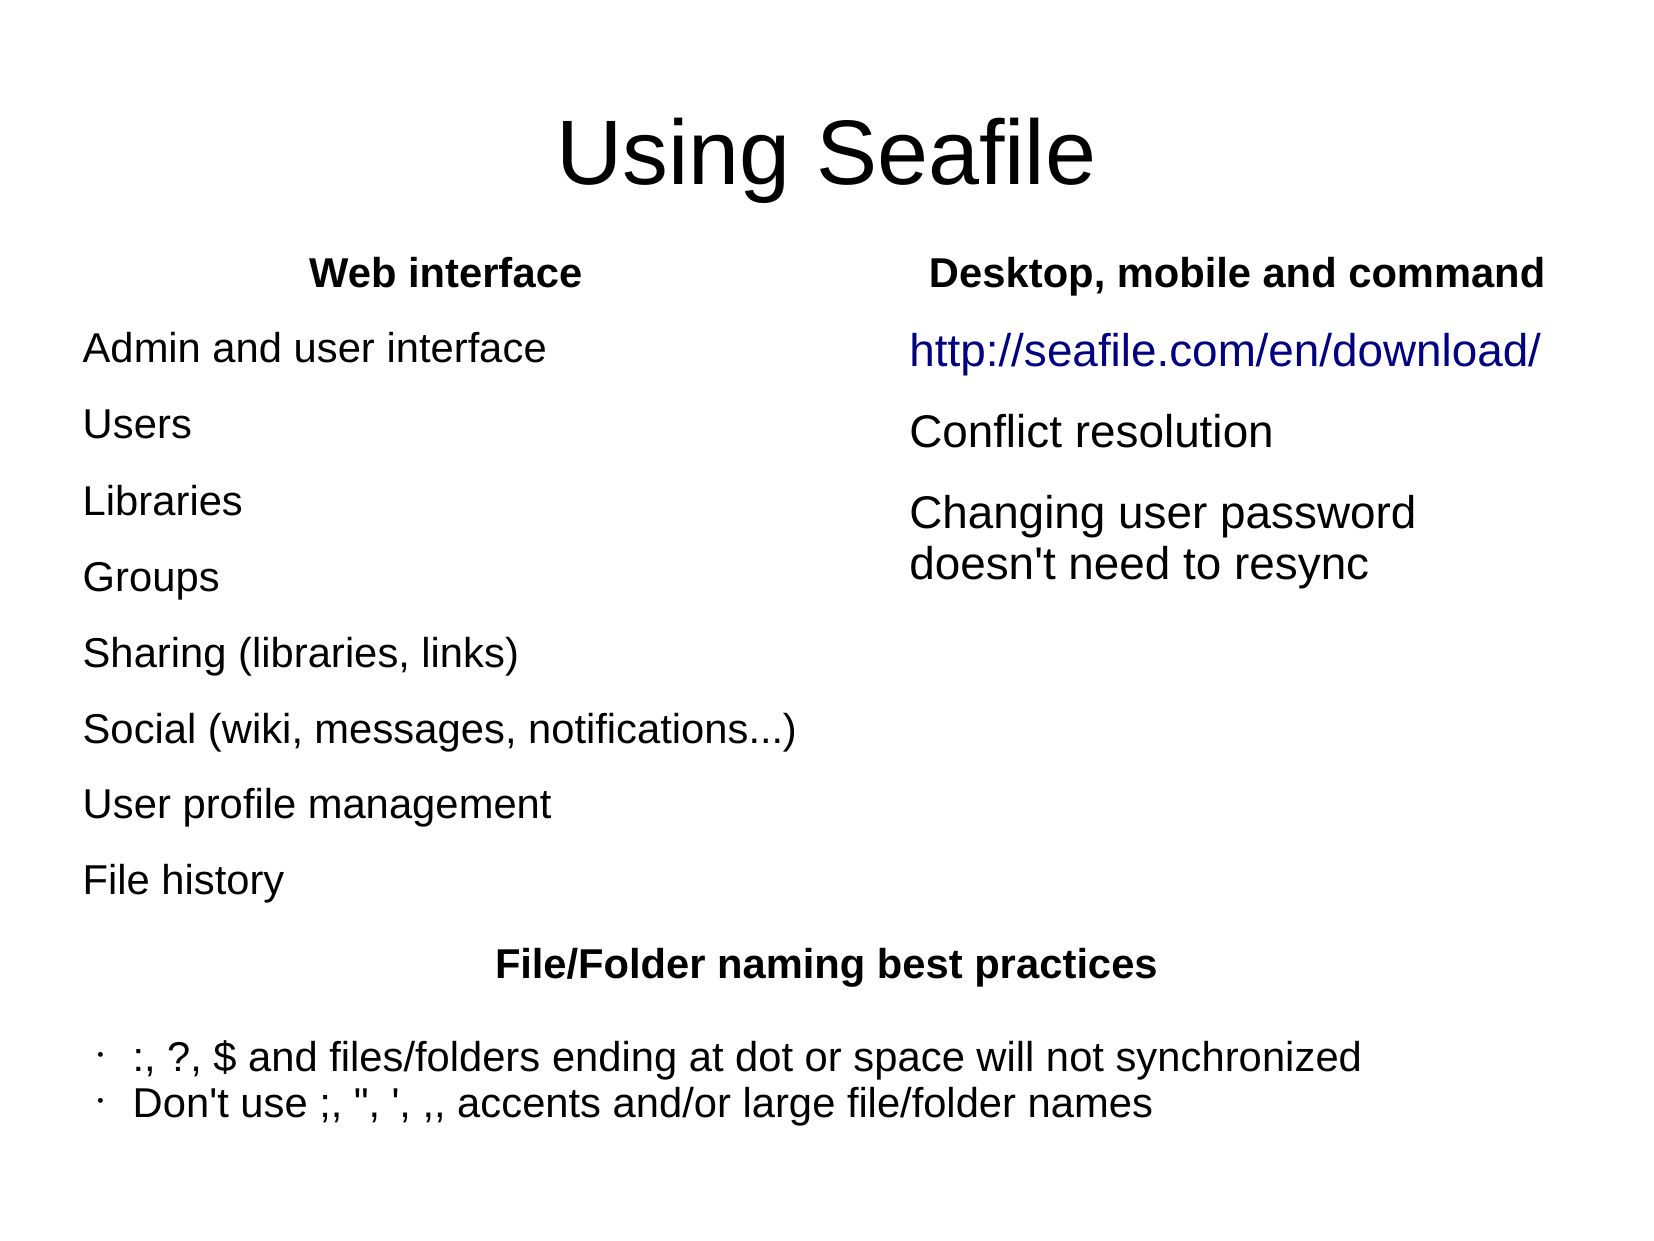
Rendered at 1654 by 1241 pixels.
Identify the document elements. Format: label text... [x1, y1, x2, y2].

text_box File/Folder naming best practices :, ?, $ and files/folders ending at dot or space will not synchronized Don't use ;, ", ', ,, accents and/or large file/folder names [82, 933, 1571, 1136]
list Web interface Admin and user interface Users Libraries Groups Sharing (libraries, links) Social (wiki, messages, notifications...) User profile management File history [82, 249, 809, 933]
title Using Seafile [82, 49, 1571, 257]
list Desktop, mobile and command http://seafile.com/en/download/ Conflict resolution Changing user password doesn't need to resync [838, 249, 1565, 933]
